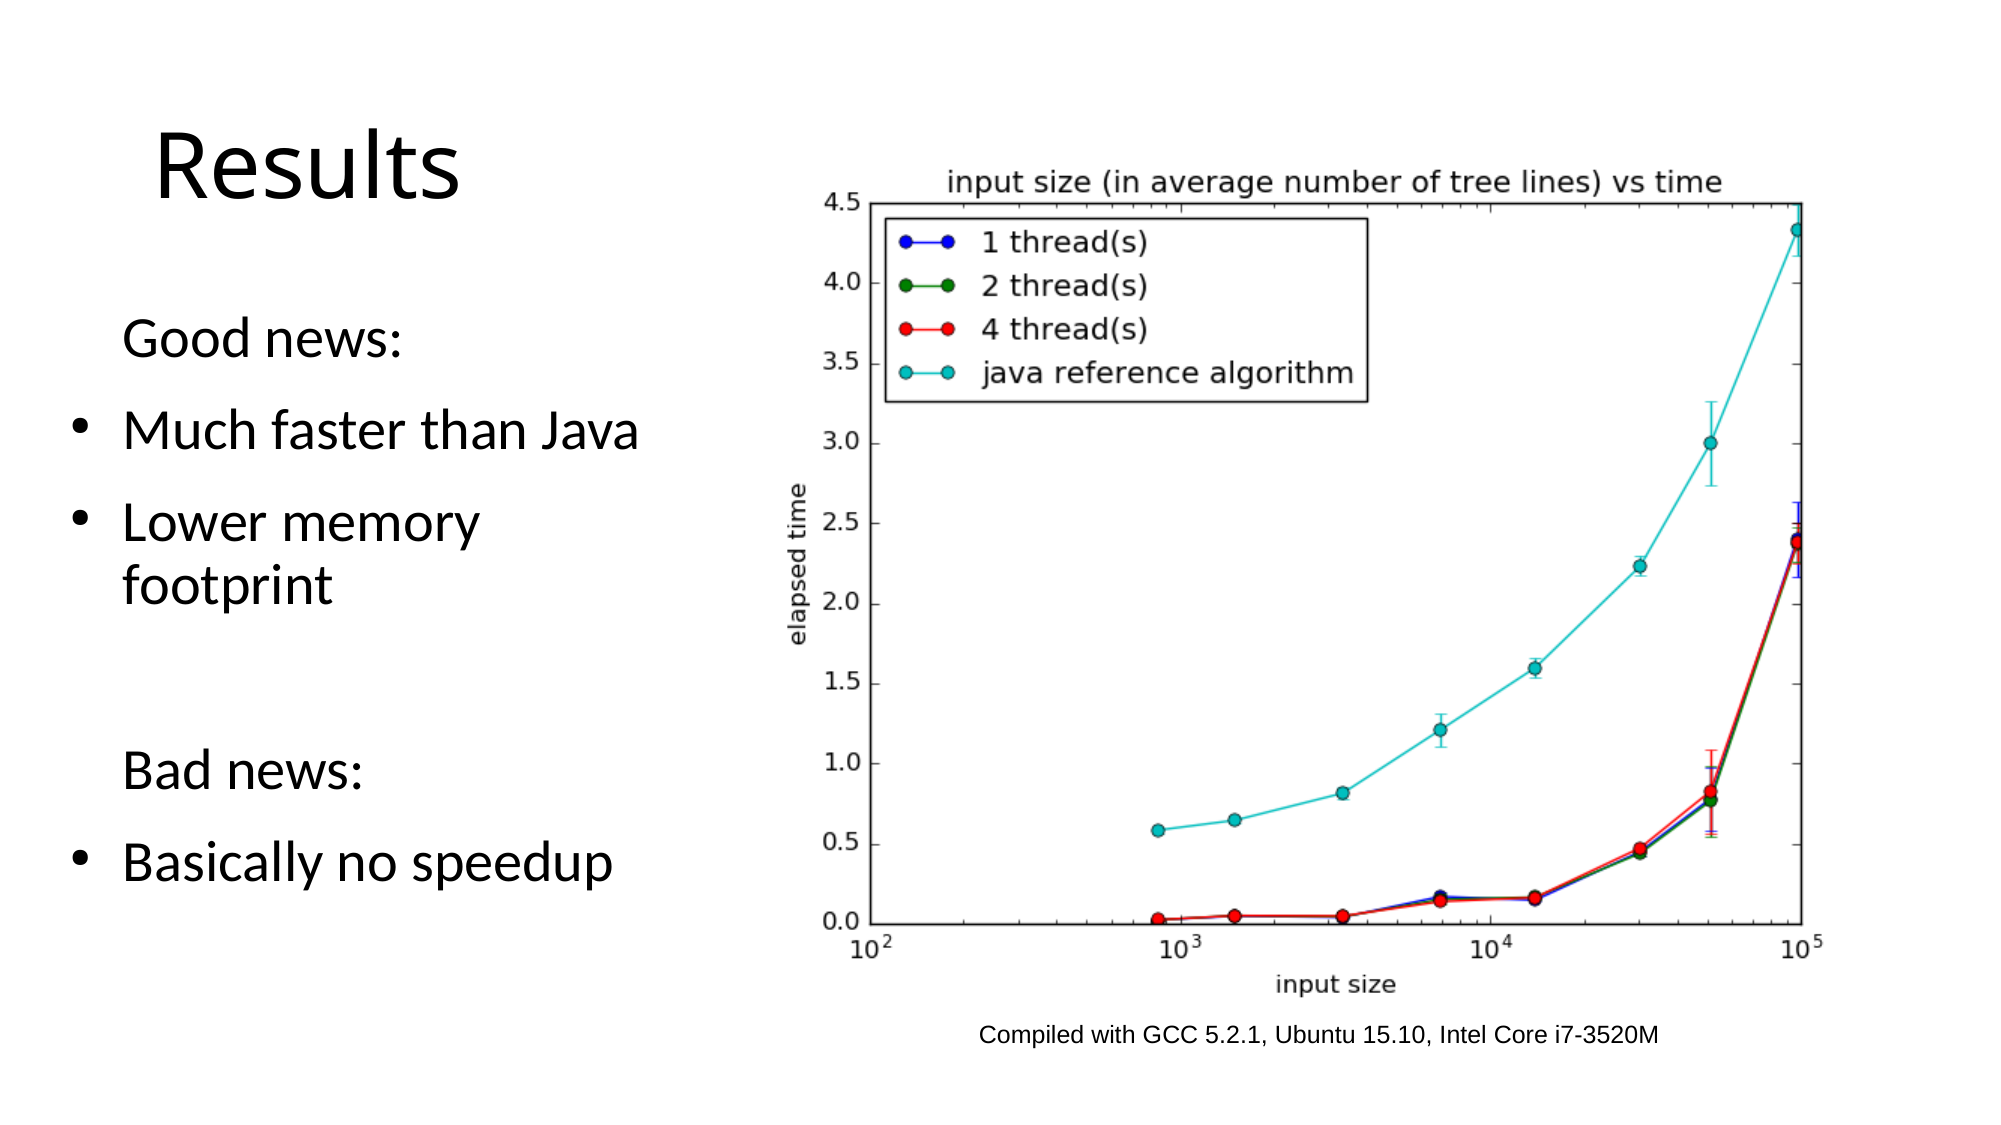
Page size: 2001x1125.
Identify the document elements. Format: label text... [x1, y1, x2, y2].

picture [720, 113, 1921, 1014]
title Results [137, 59, 1863, 278]
text_box Compiled with GCC 5.2.1, Ubuntu 15.10, Intel Core i7-3520M [900, 1013, 1741, 1057]
list Good news: Much faster than Java Lower memory footprint Bad news: Basically no speedup [37, 299, 665, 1014]
